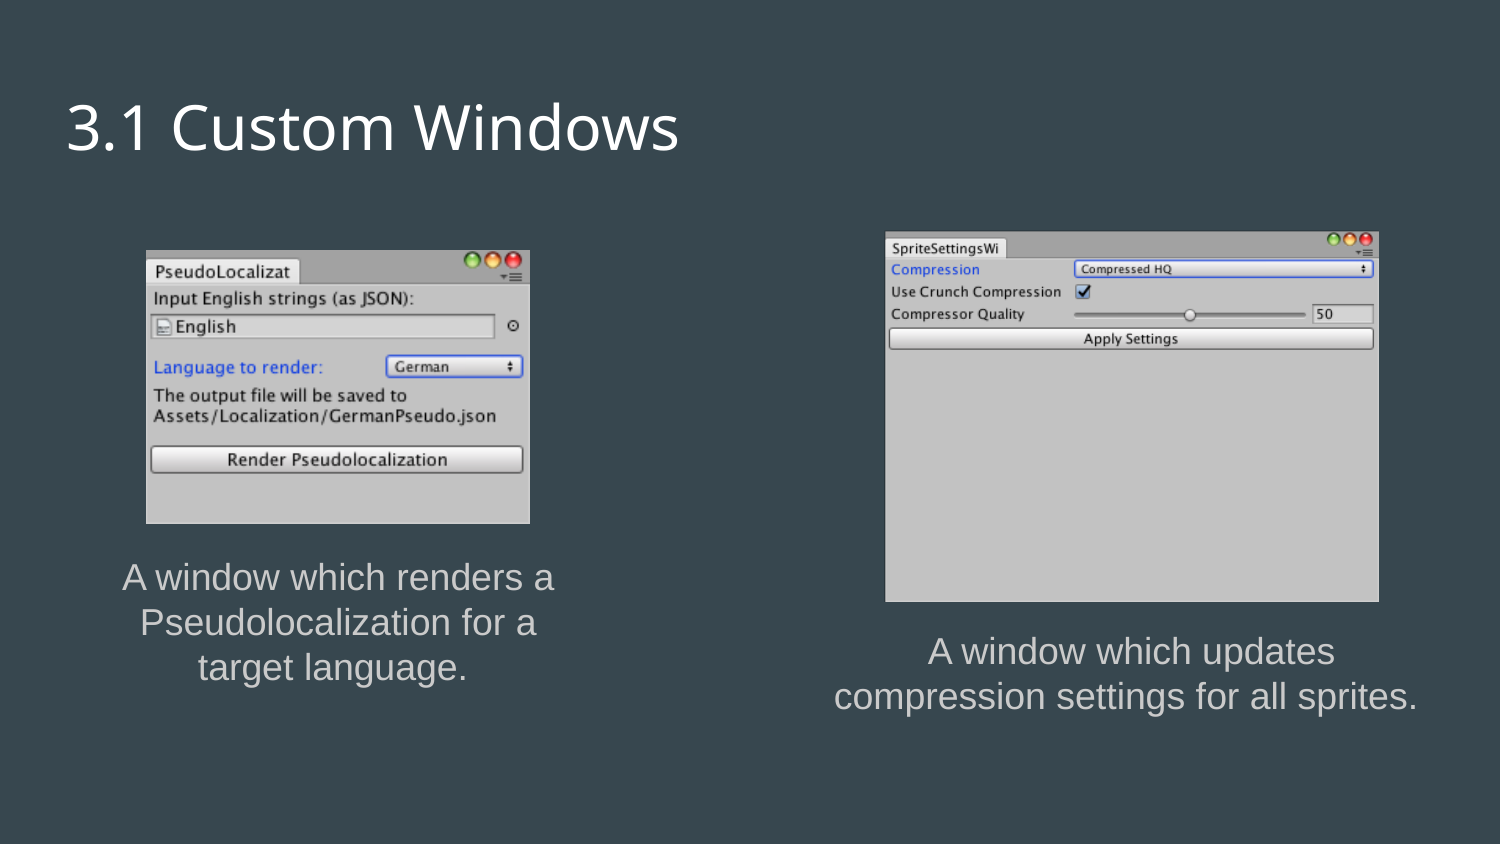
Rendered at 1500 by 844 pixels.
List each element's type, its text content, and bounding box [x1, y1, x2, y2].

title 3.1 Custom Windows [51, 72, 1449, 167]
picture [884, 230, 1379, 602]
text_box A window which renders a Pseudolocalization for a target language. [80, 537, 596, 743]
picture [146, 250, 530, 524]
text_box A window which updates compression settings for all sprites. [815, 612, 1448, 732]
